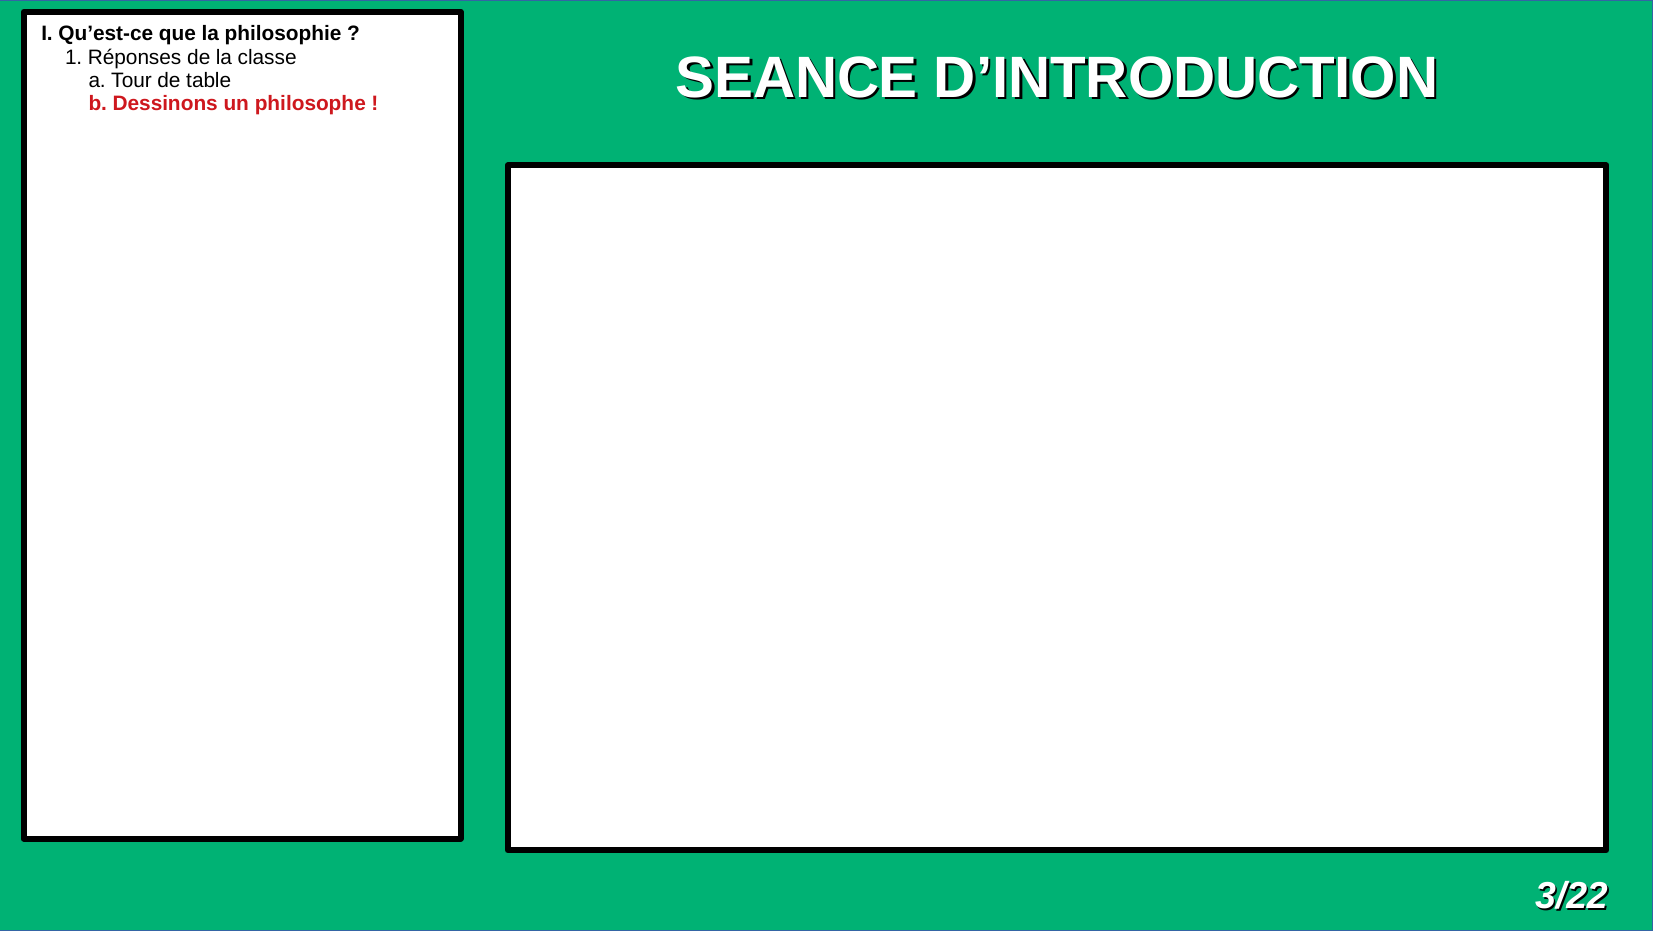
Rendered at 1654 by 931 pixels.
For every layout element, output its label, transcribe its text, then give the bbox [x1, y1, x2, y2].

text_box [0, 0, 1653, 931]
text_box SEANCE D’INTRODUCTION [507, 0, 1607, 154]
text_box <numéro>/22 [1464, 867, 1623, 931]
text_box I. Qu’est-ce que la philosophie ? 1. Réponses de la classe a. Tour de table b. Dessinons un philosophe ! [23, 11, 461, 839]
